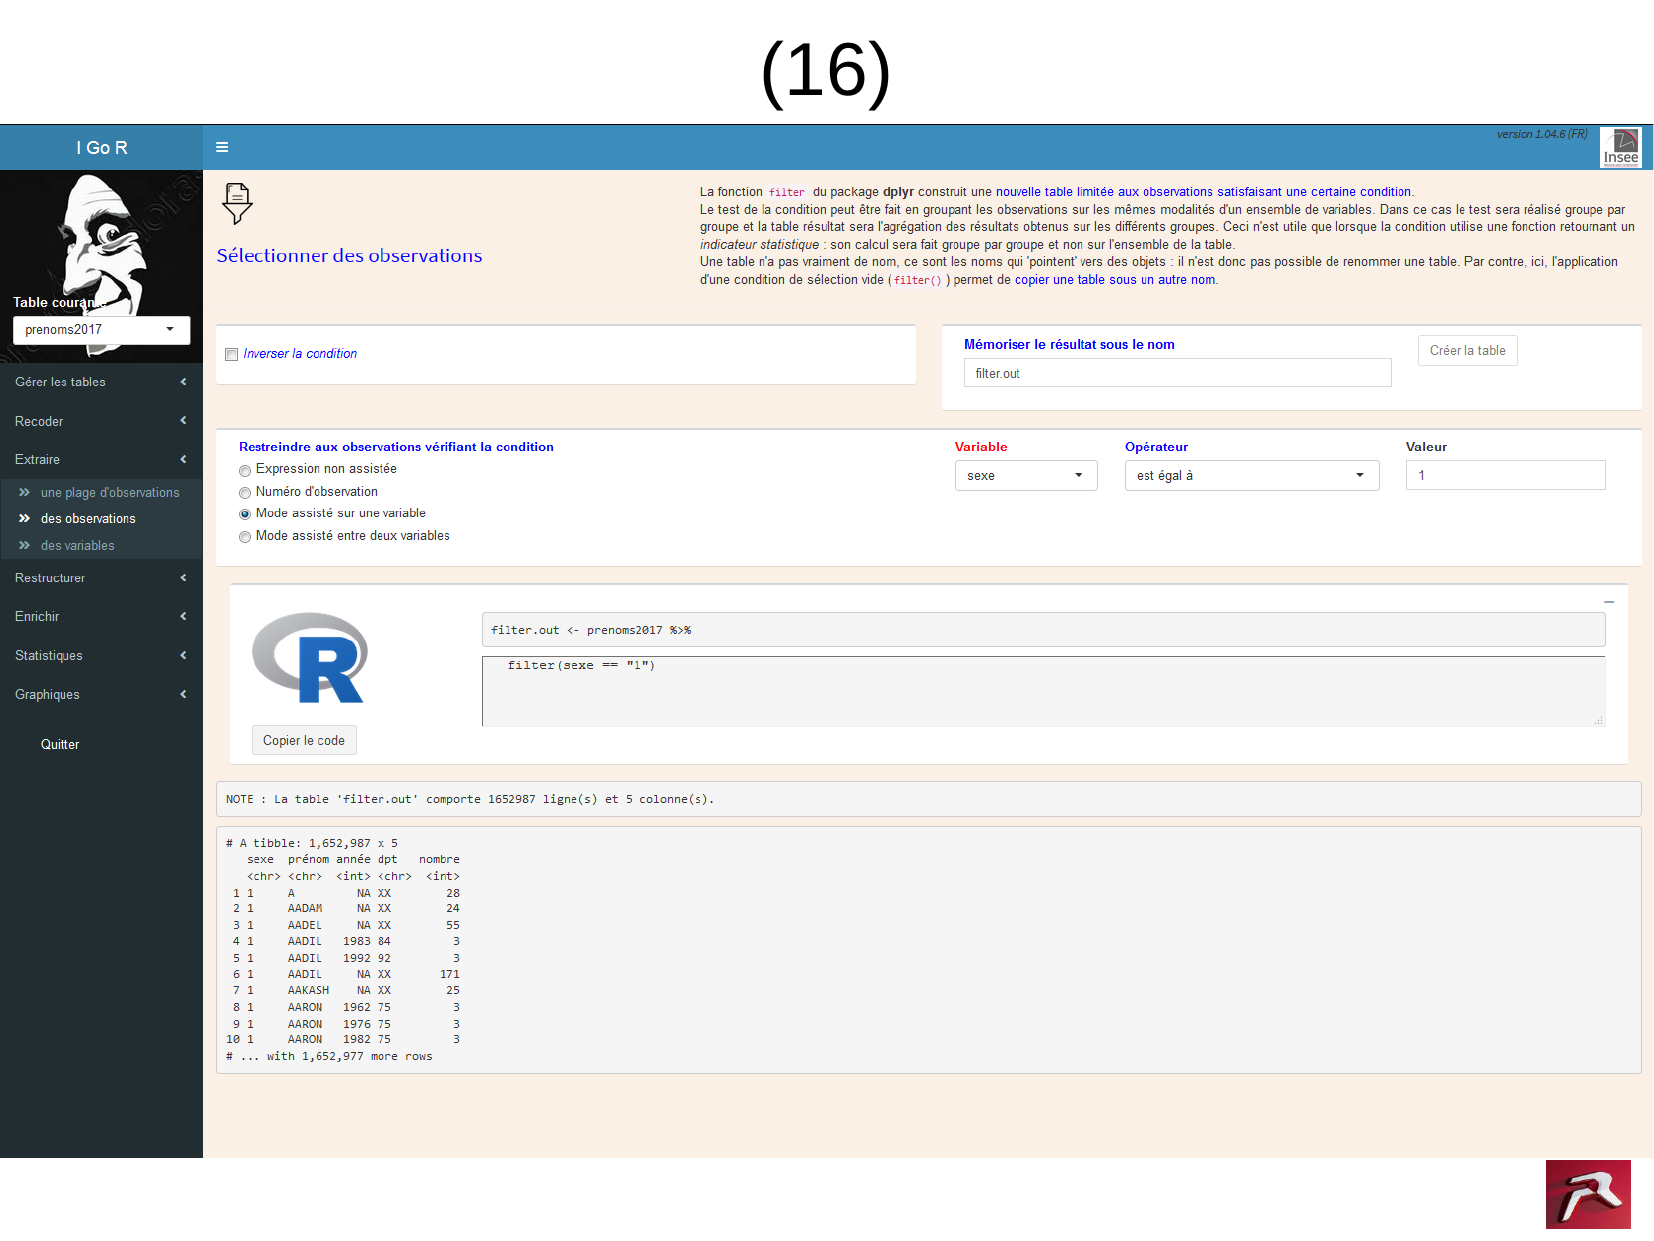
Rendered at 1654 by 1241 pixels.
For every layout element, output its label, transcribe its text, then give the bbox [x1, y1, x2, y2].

picture [1546, 1160, 1631, 1229]
title (16) [82, 27, 1571, 112]
picture [0, 124, 1654, 1158]
